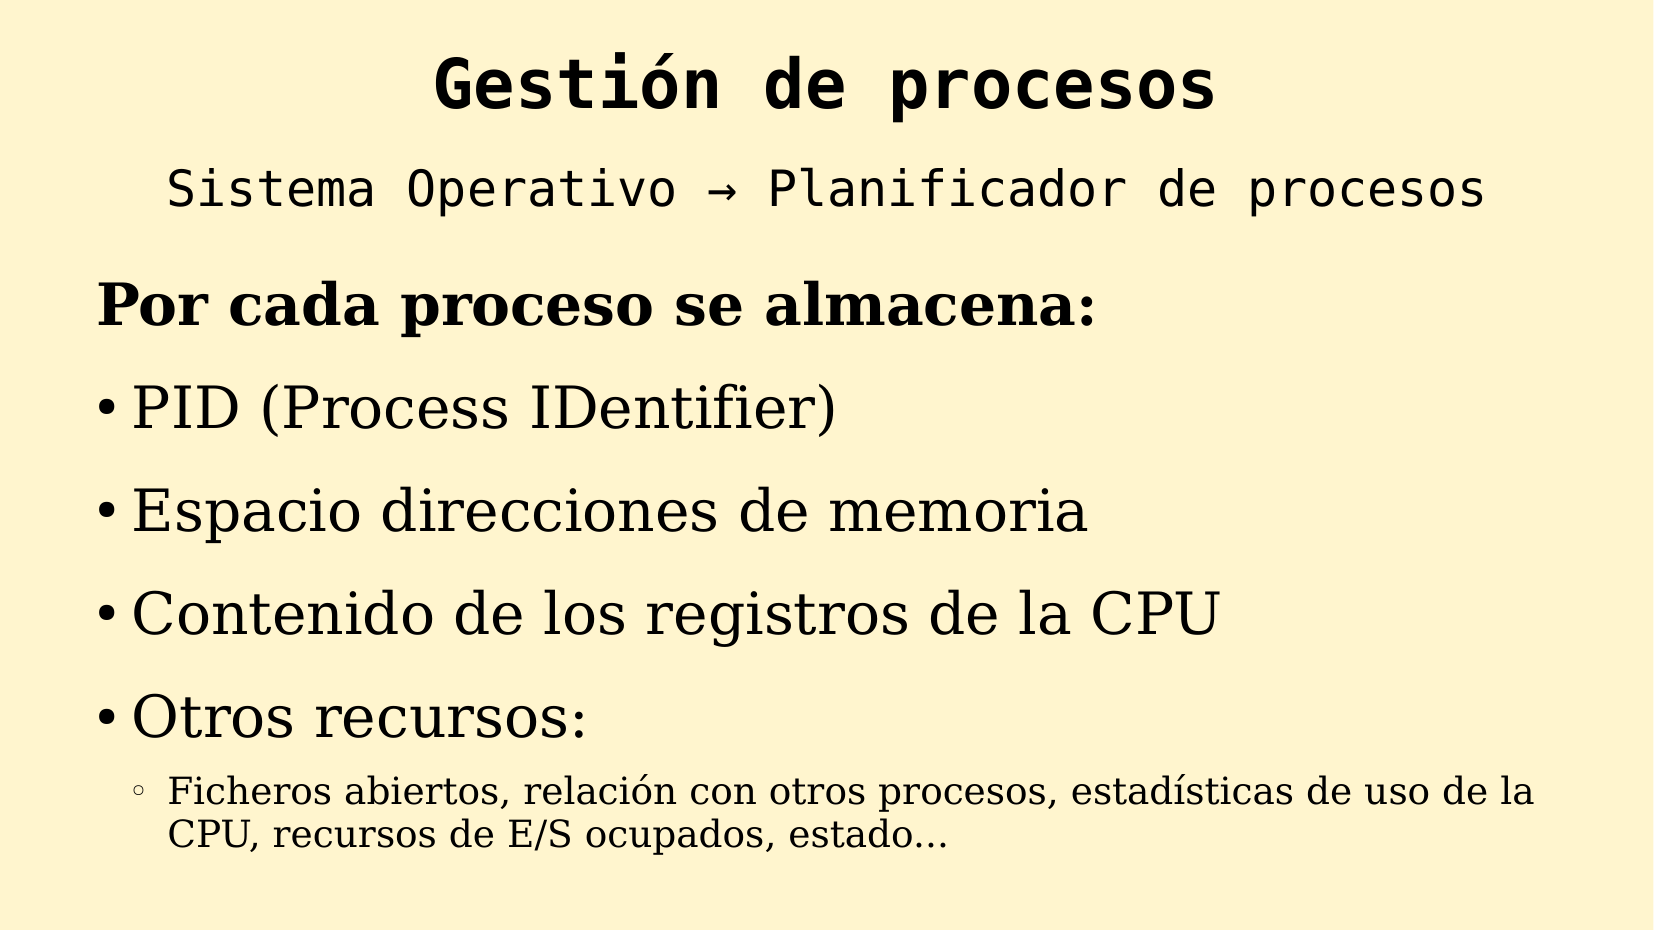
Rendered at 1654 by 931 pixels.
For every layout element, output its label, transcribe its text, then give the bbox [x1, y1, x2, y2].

title Gestión de procesos [82, 7, 1571, 143]
text_box Sistema Operativo → Planificador de procesos [82, 143, 1571, 235]
text_box Por cada proceso se almacena: PID (Process IDentifier) Espacio direcciones de memoria Contenido de los registros de la CPU Otros recursos: Ficheros abiertos, relación con otros procesos, estadísticas de uso de la CPU, recursos de E/S ocupados, estado... [96, 270, 1607, 878]
